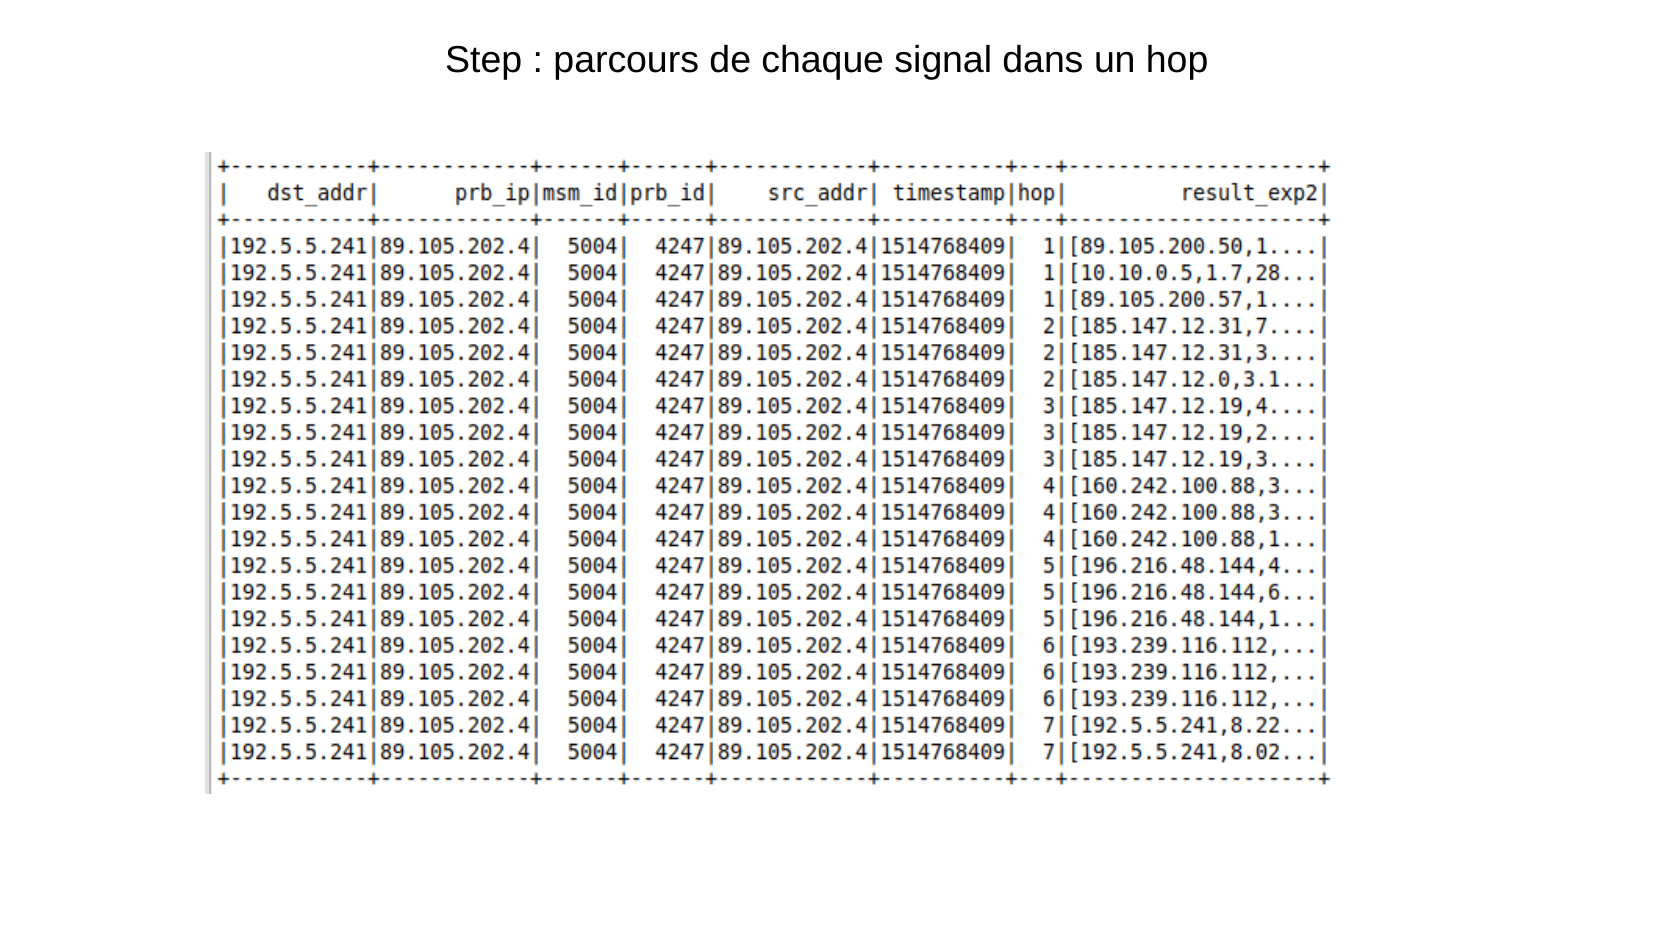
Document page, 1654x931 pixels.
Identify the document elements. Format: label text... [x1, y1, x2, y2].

title Step : parcours de chaque signal dans un hop [82, 13, 1571, 107]
picture [205, 152, 1340, 794]
